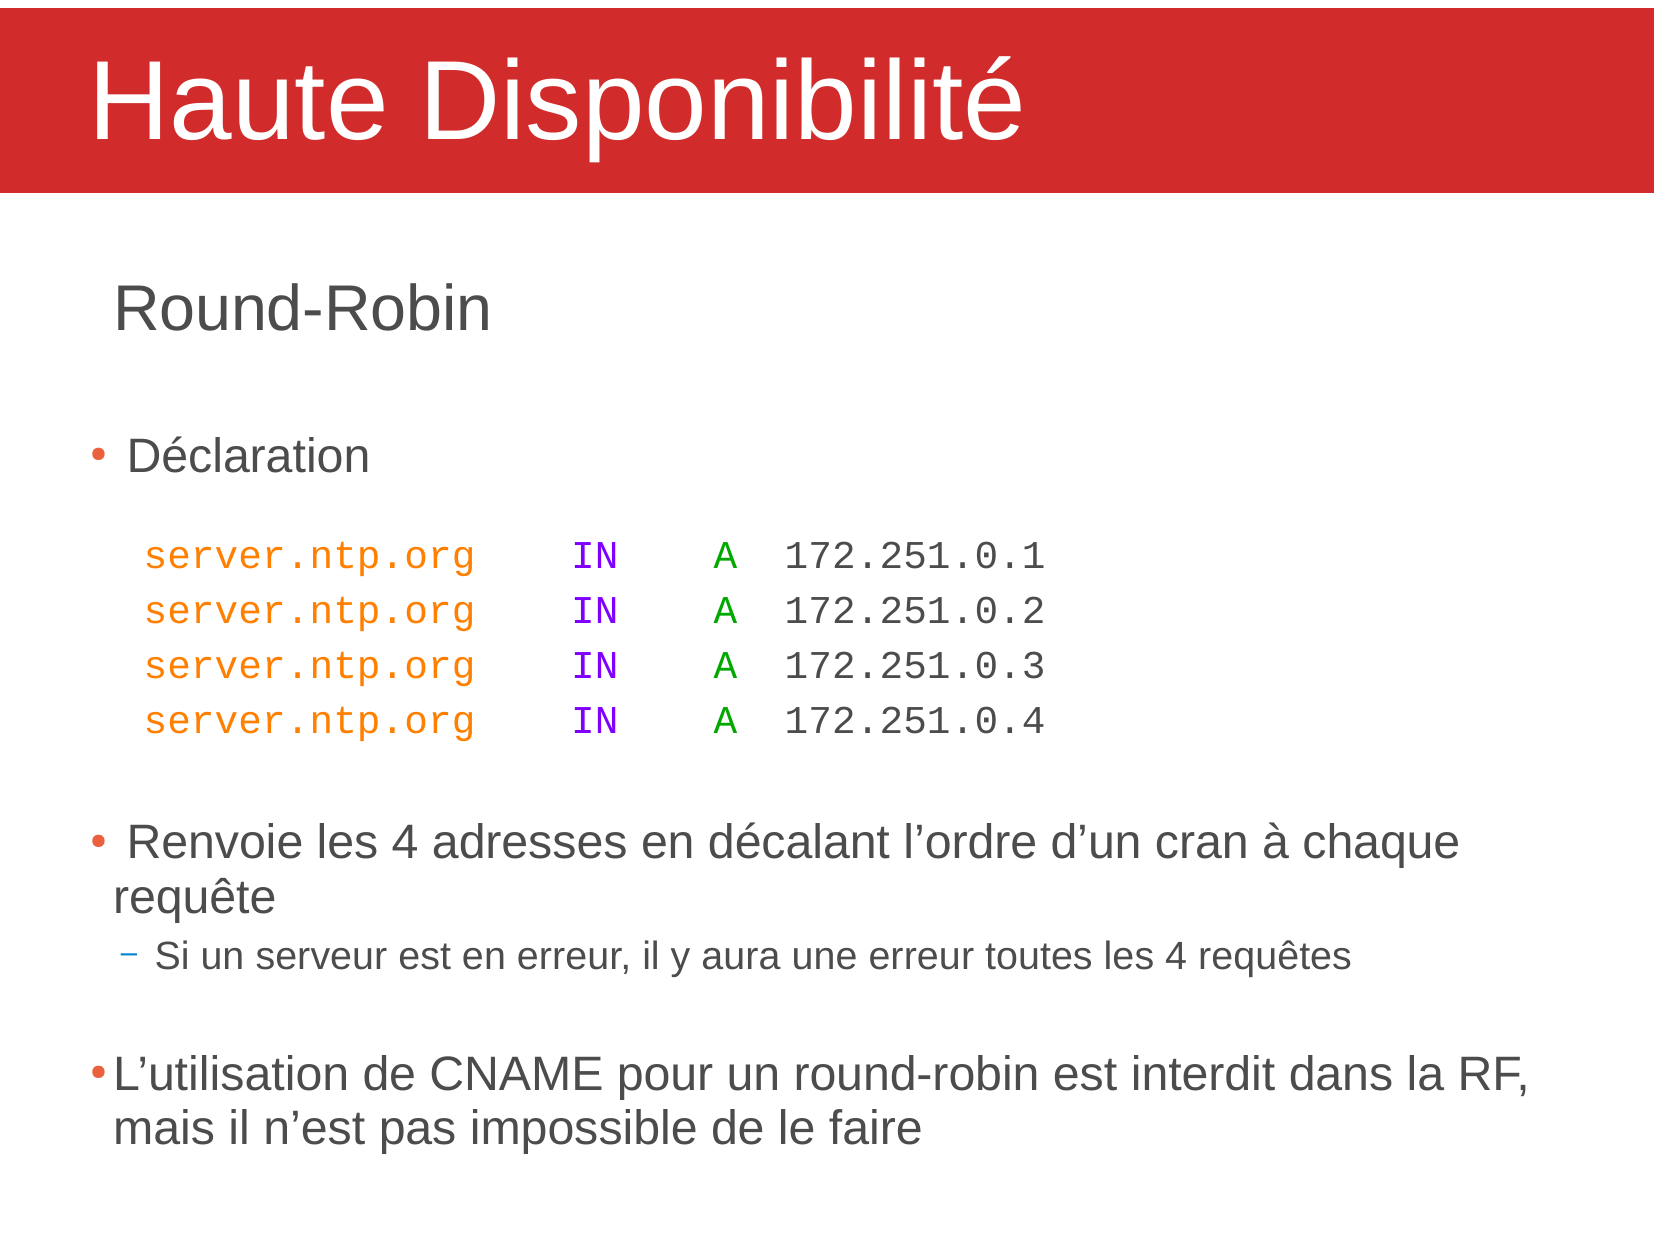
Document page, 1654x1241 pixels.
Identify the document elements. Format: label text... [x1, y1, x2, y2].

title Haute Disponibilité [0, 8, 1654, 193]
list Round-Robin Déclaration server.ntp.org IN A 172.251.0.1 server.ntp.org IN A 172.251.0.2 server.ntp.org IN A 172.251.0.3 server.ntp.org IN A 172.251.0.4 Renvoie les 4 adresses en décalant l’ordre d’un cran à chaque requête Si un serveur est en erreur, il y aura une erreur toutes les 4 requêtes L’utilisation de CNAME pour un round-robin est interdit dans la RF, mais il n’est pas impossible de le faire [82, 271, 1571, 1158]
